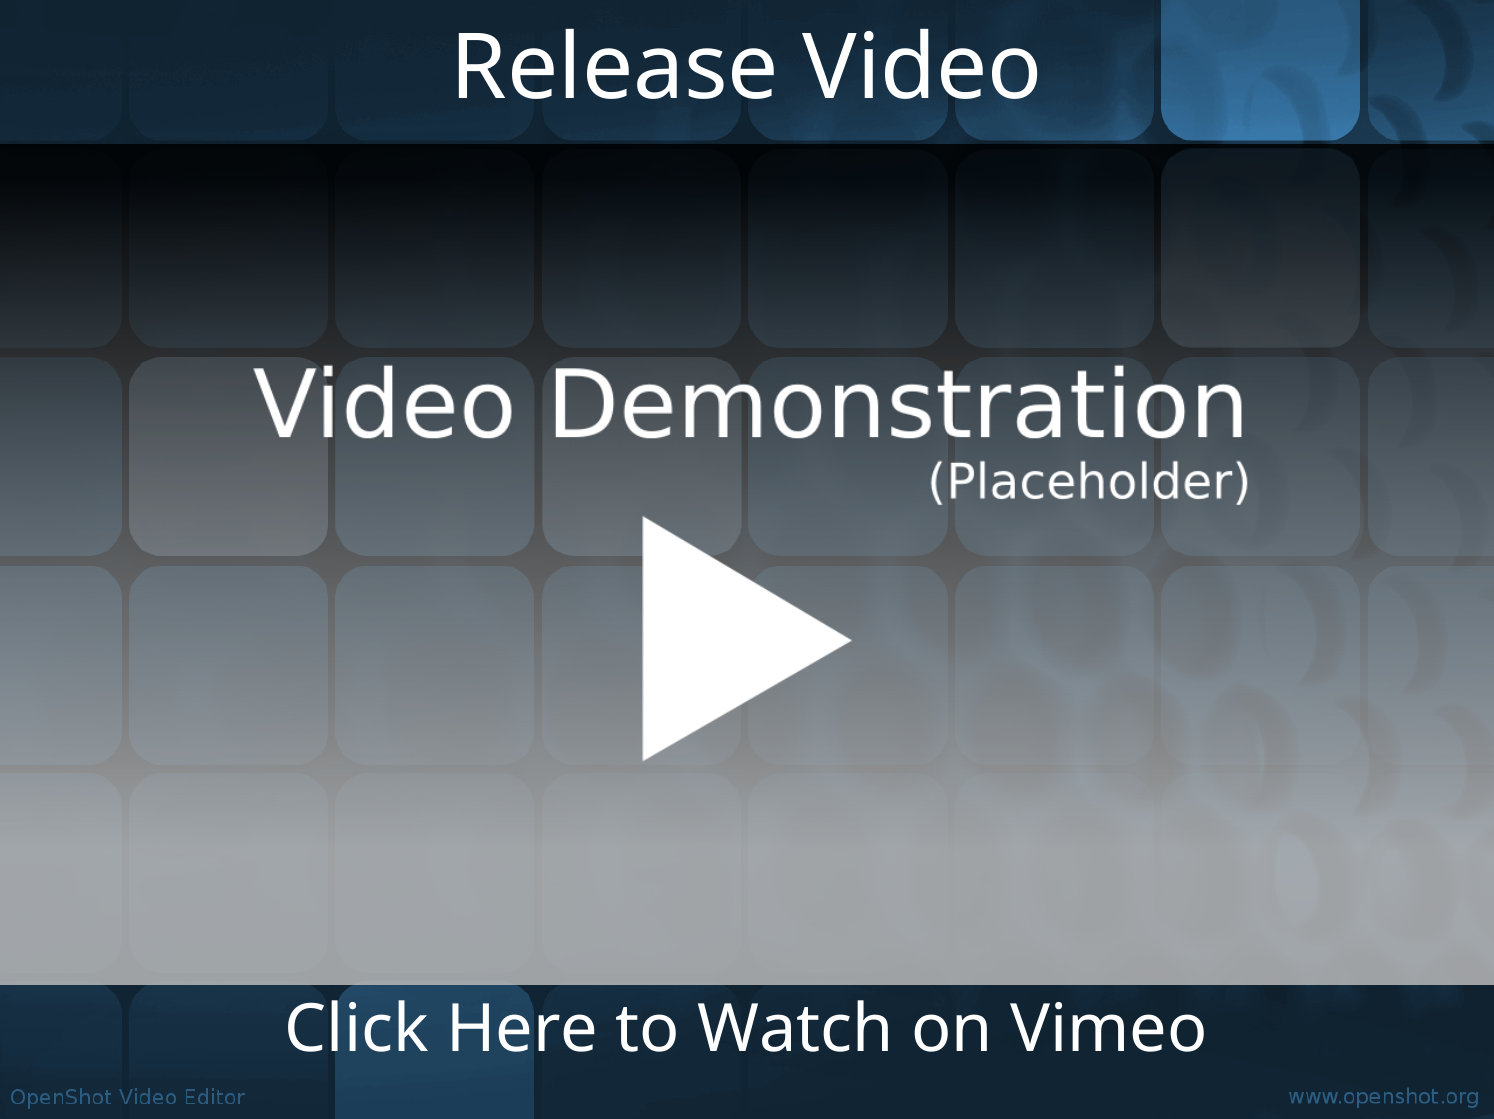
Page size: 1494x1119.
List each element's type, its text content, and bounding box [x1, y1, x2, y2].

picture [0, 0, 1494, 1119]
title Release Video [74, 0, 1420, 125]
title Click Here to Watch on Vimeo [74, 977, 1420, 1073]
